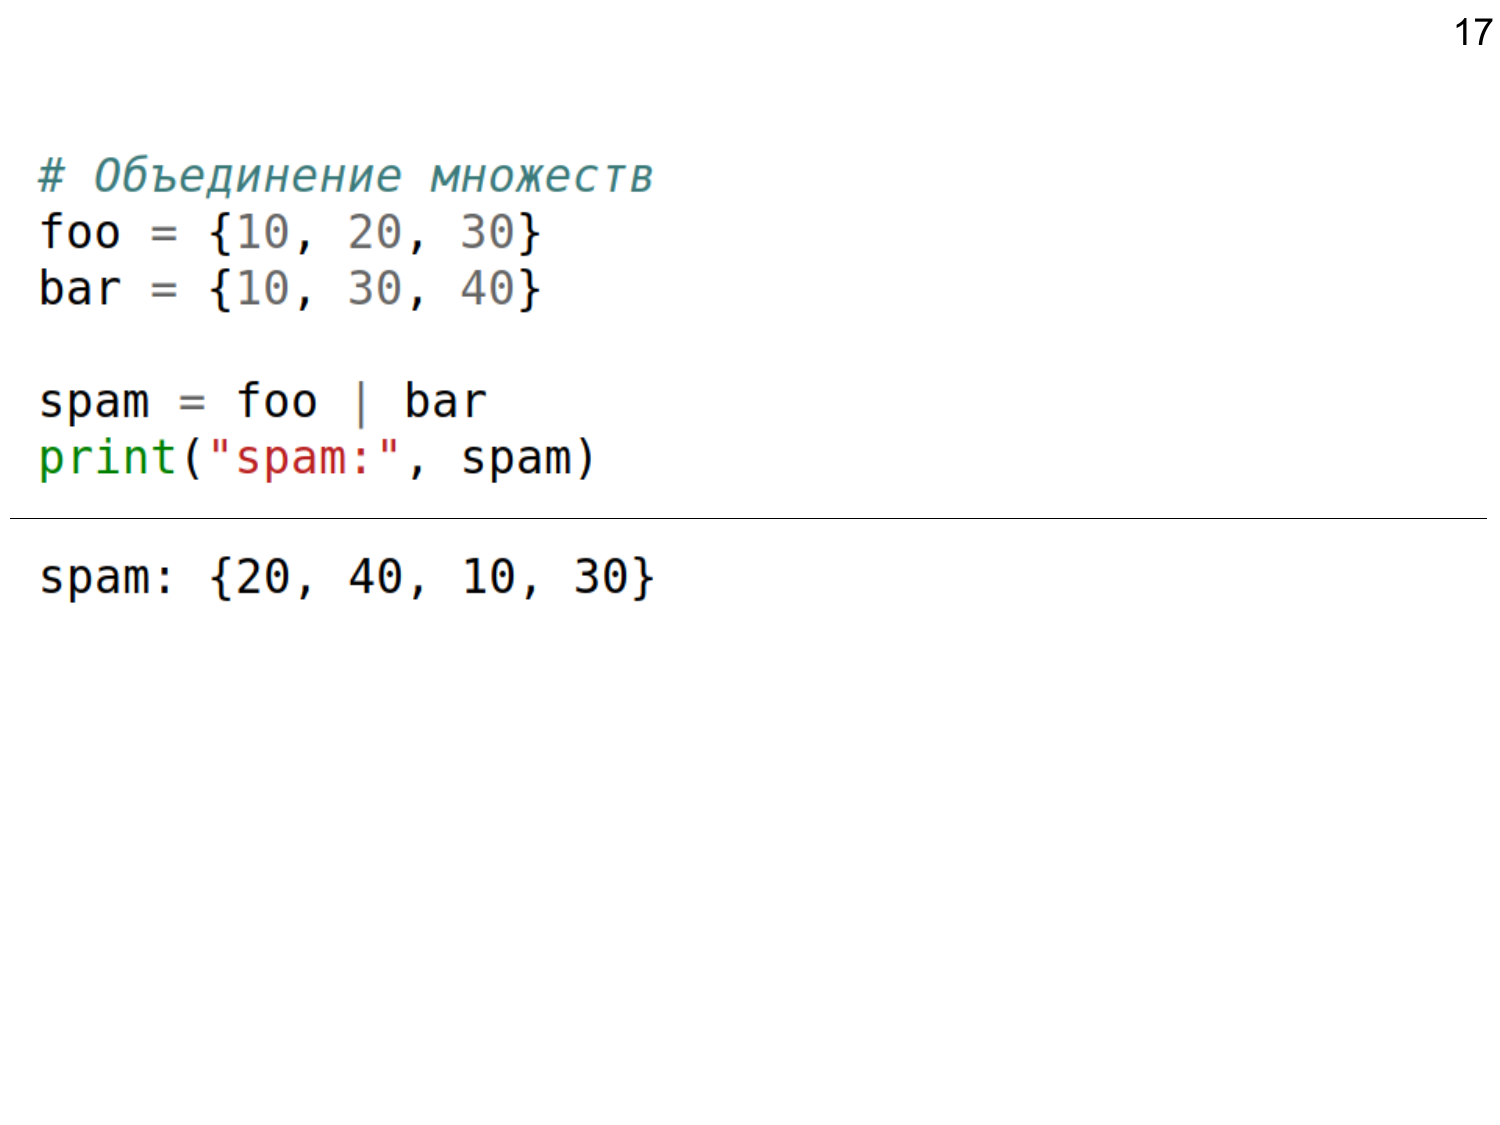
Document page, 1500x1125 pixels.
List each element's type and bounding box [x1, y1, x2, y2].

picture [27, 544, 664, 614]
picture [25, 142, 666, 494]
